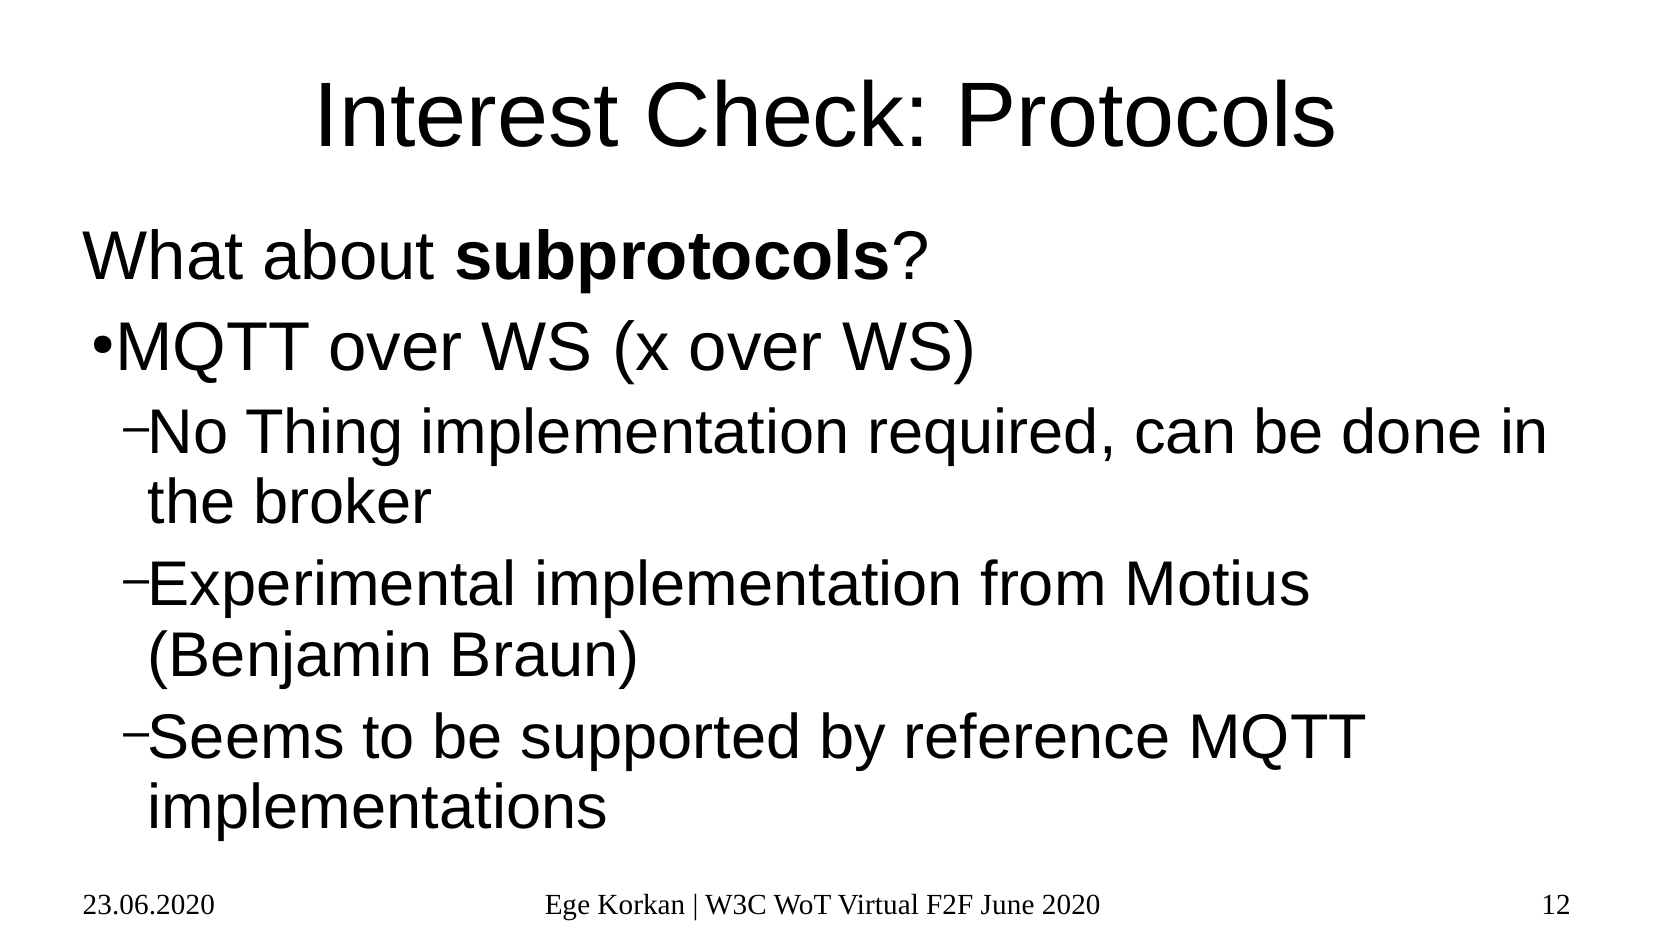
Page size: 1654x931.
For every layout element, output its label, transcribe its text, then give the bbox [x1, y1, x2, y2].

title Interest Check: Protocols [82, 37, 1571, 193]
list What about subprotocols? MQTT over WS (x over WS) No Thing implementation required, can be done in the broker Experimental implementation from Motius (Benjamin Braun) Seems to be supported by reference MQTT implementations [82, 217, 1571, 844]
